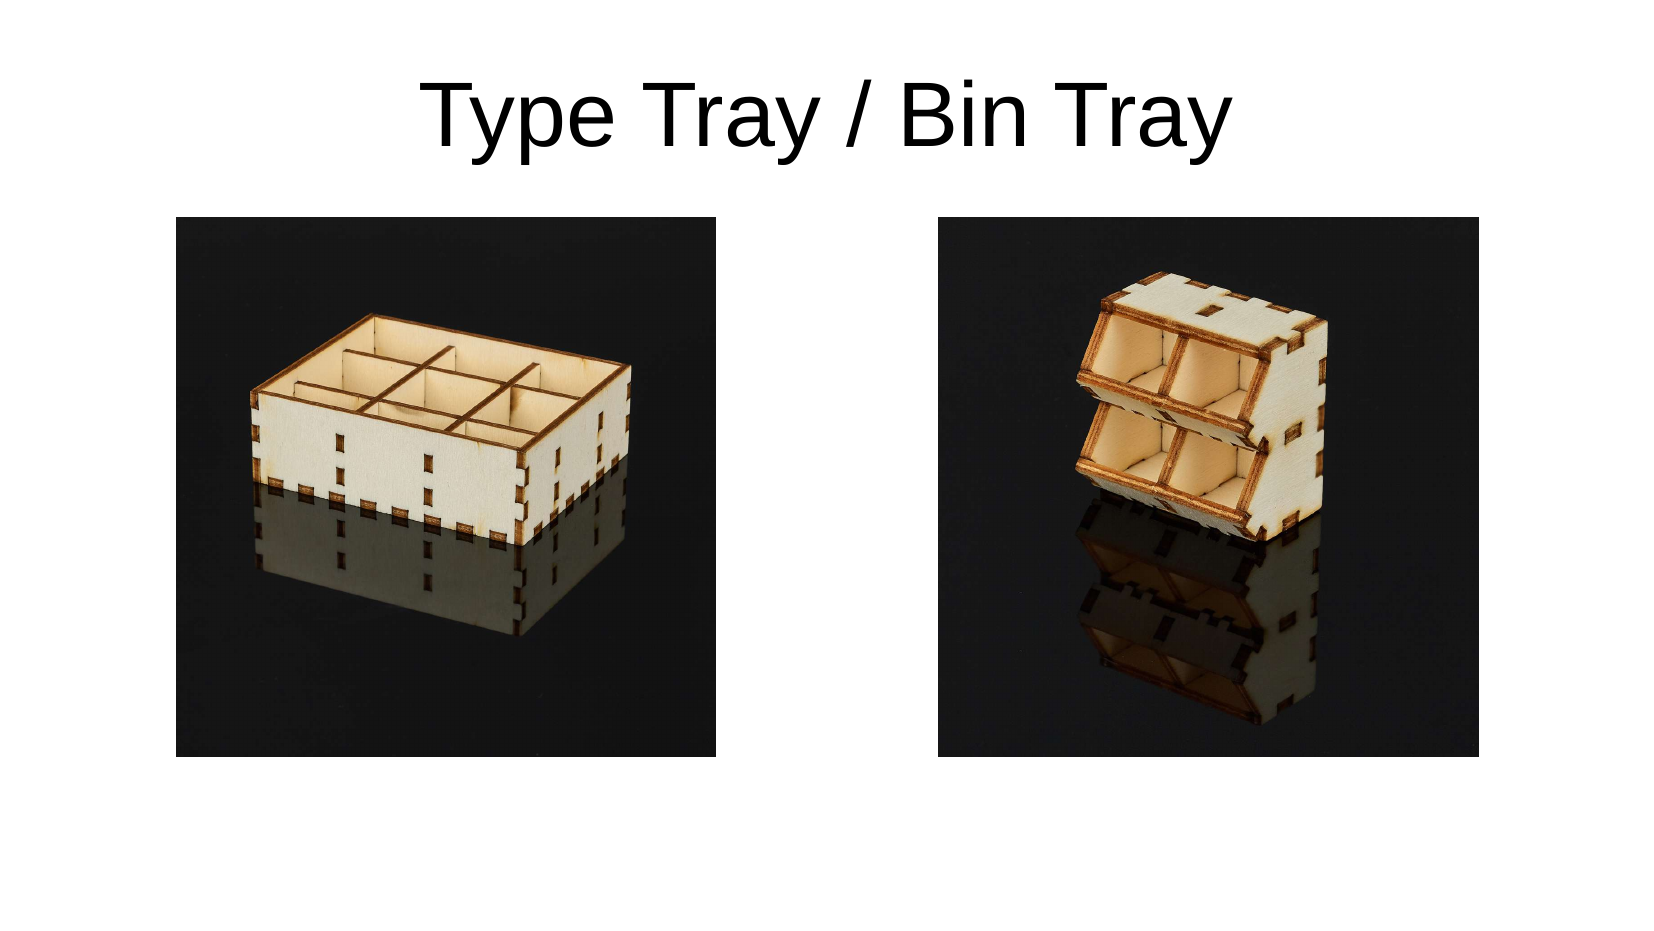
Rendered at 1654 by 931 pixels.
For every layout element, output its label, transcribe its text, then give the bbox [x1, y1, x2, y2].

picture [176, 217, 716, 758]
title Type Tray / Bin Tray [82, 37, 1571, 193]
picture [938, 217, 1479, 758]
